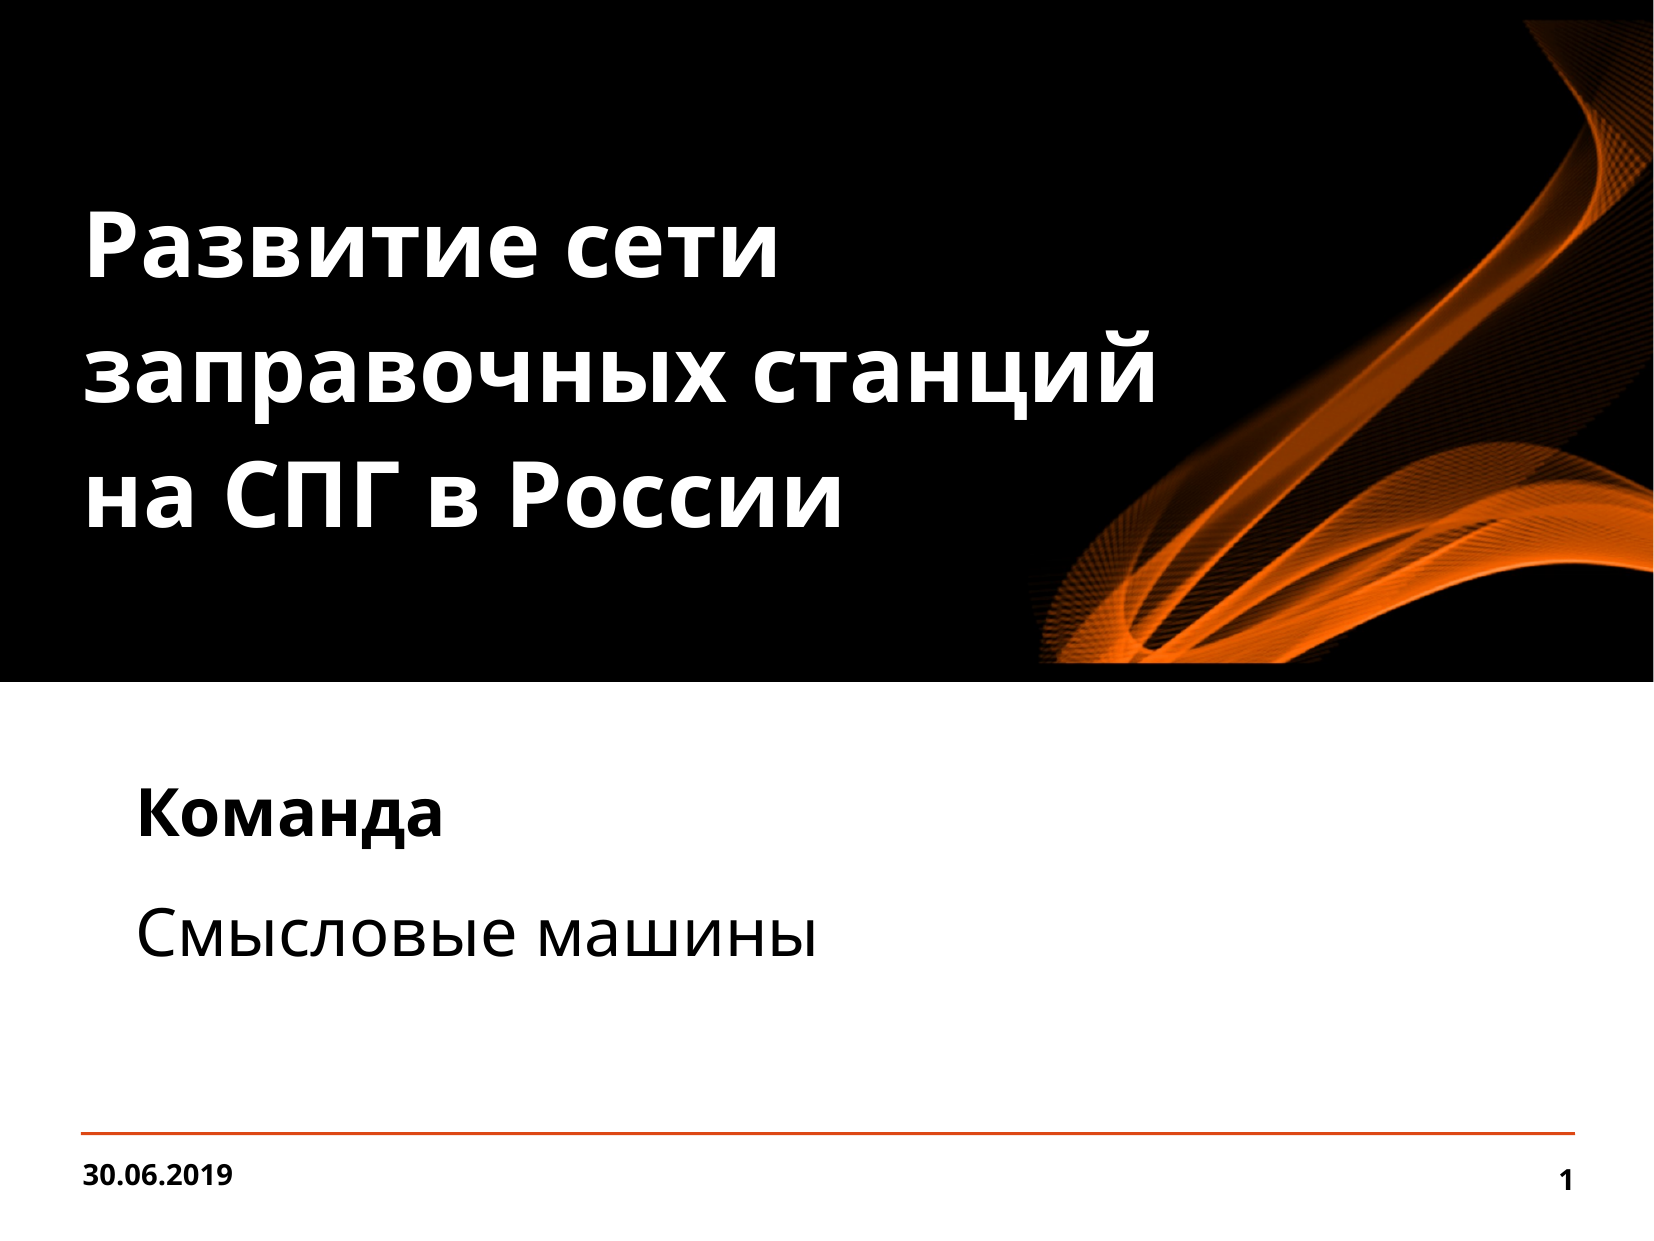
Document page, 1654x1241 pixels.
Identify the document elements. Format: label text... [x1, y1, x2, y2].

picture [0, 0, 1654, 682]
list Команда Смысловые машины [135, 765, 1501, 1081]
title Развитие сети заправочных станций на СПГ в России [82, 117, 1276, 618]
